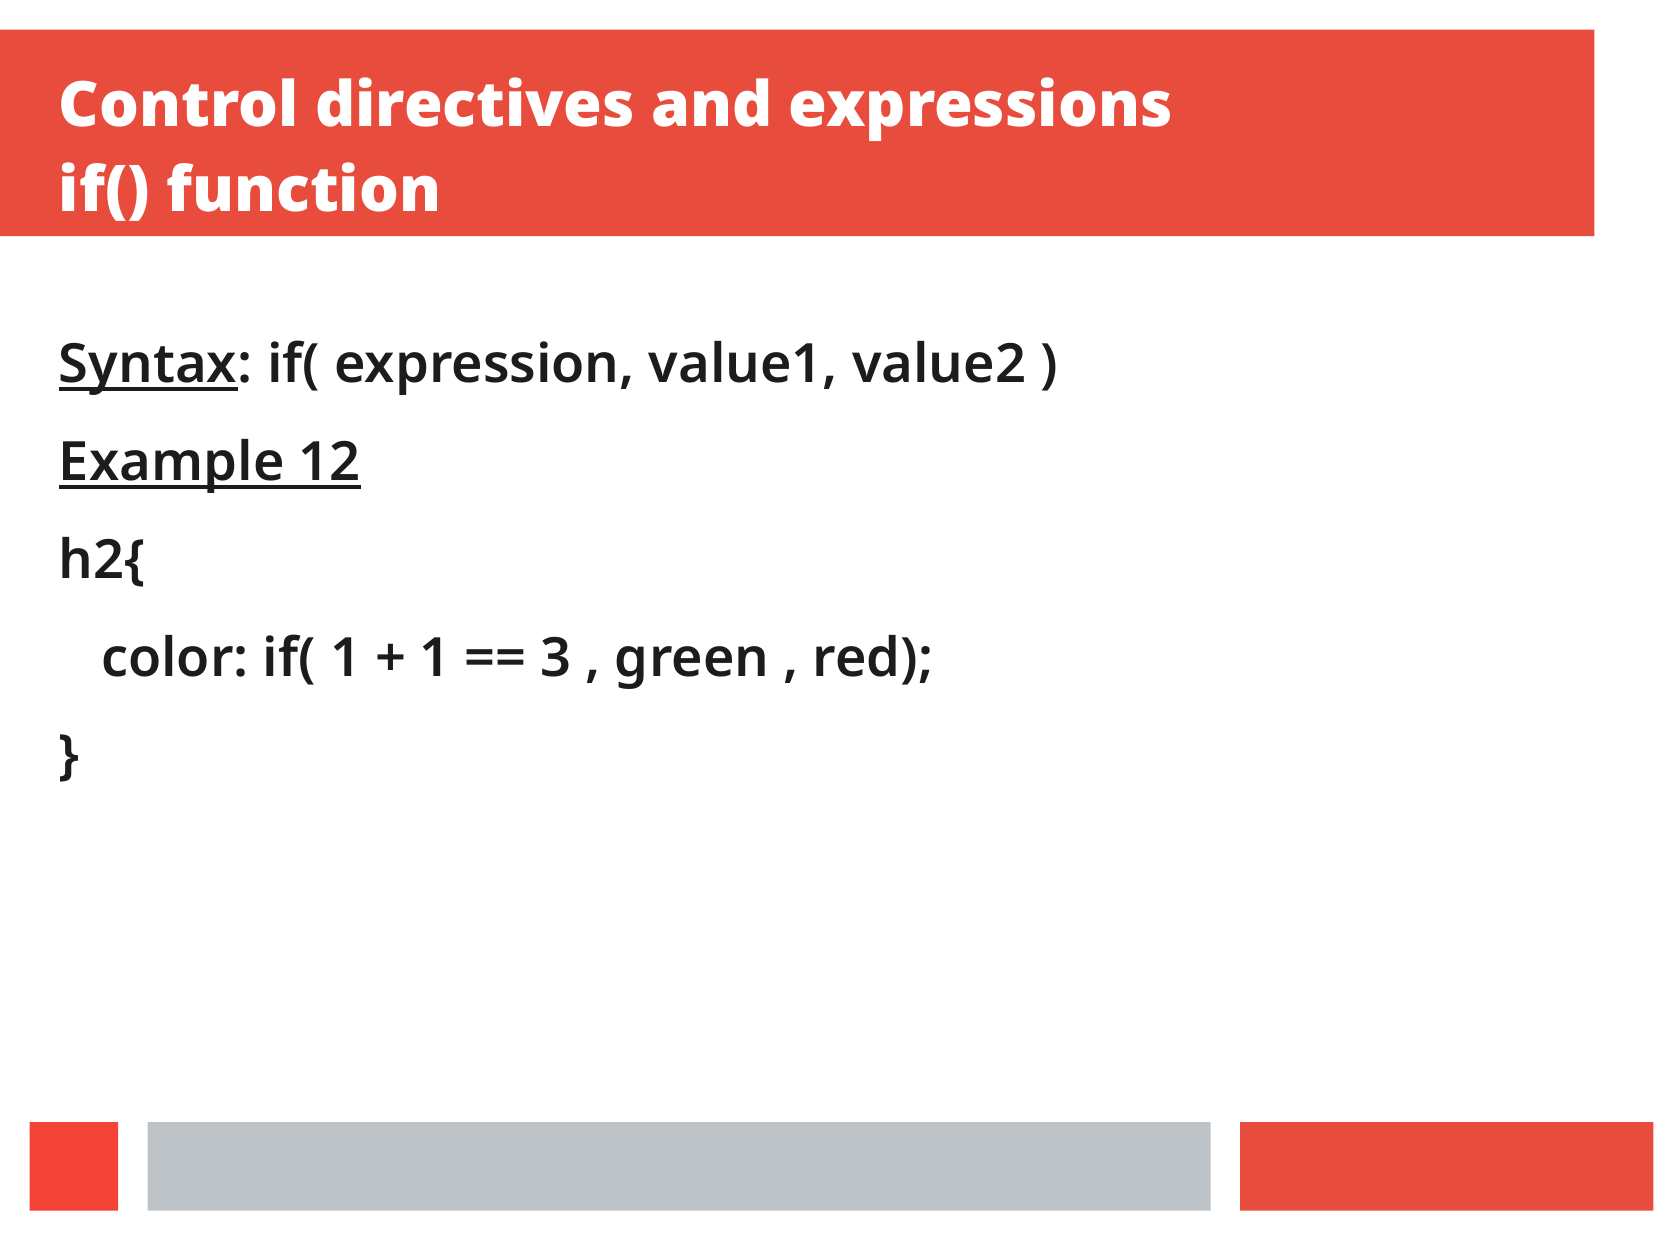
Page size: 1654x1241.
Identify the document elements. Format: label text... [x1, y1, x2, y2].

title Control directives and expressions if() function [59, 59, 1595, 207]
list Syntax: if( expression, value1, value2 ) Example 12 h2{ color: if( 1 + 1 == 3 , green , red); } [59, 324, 1565, 1093]
